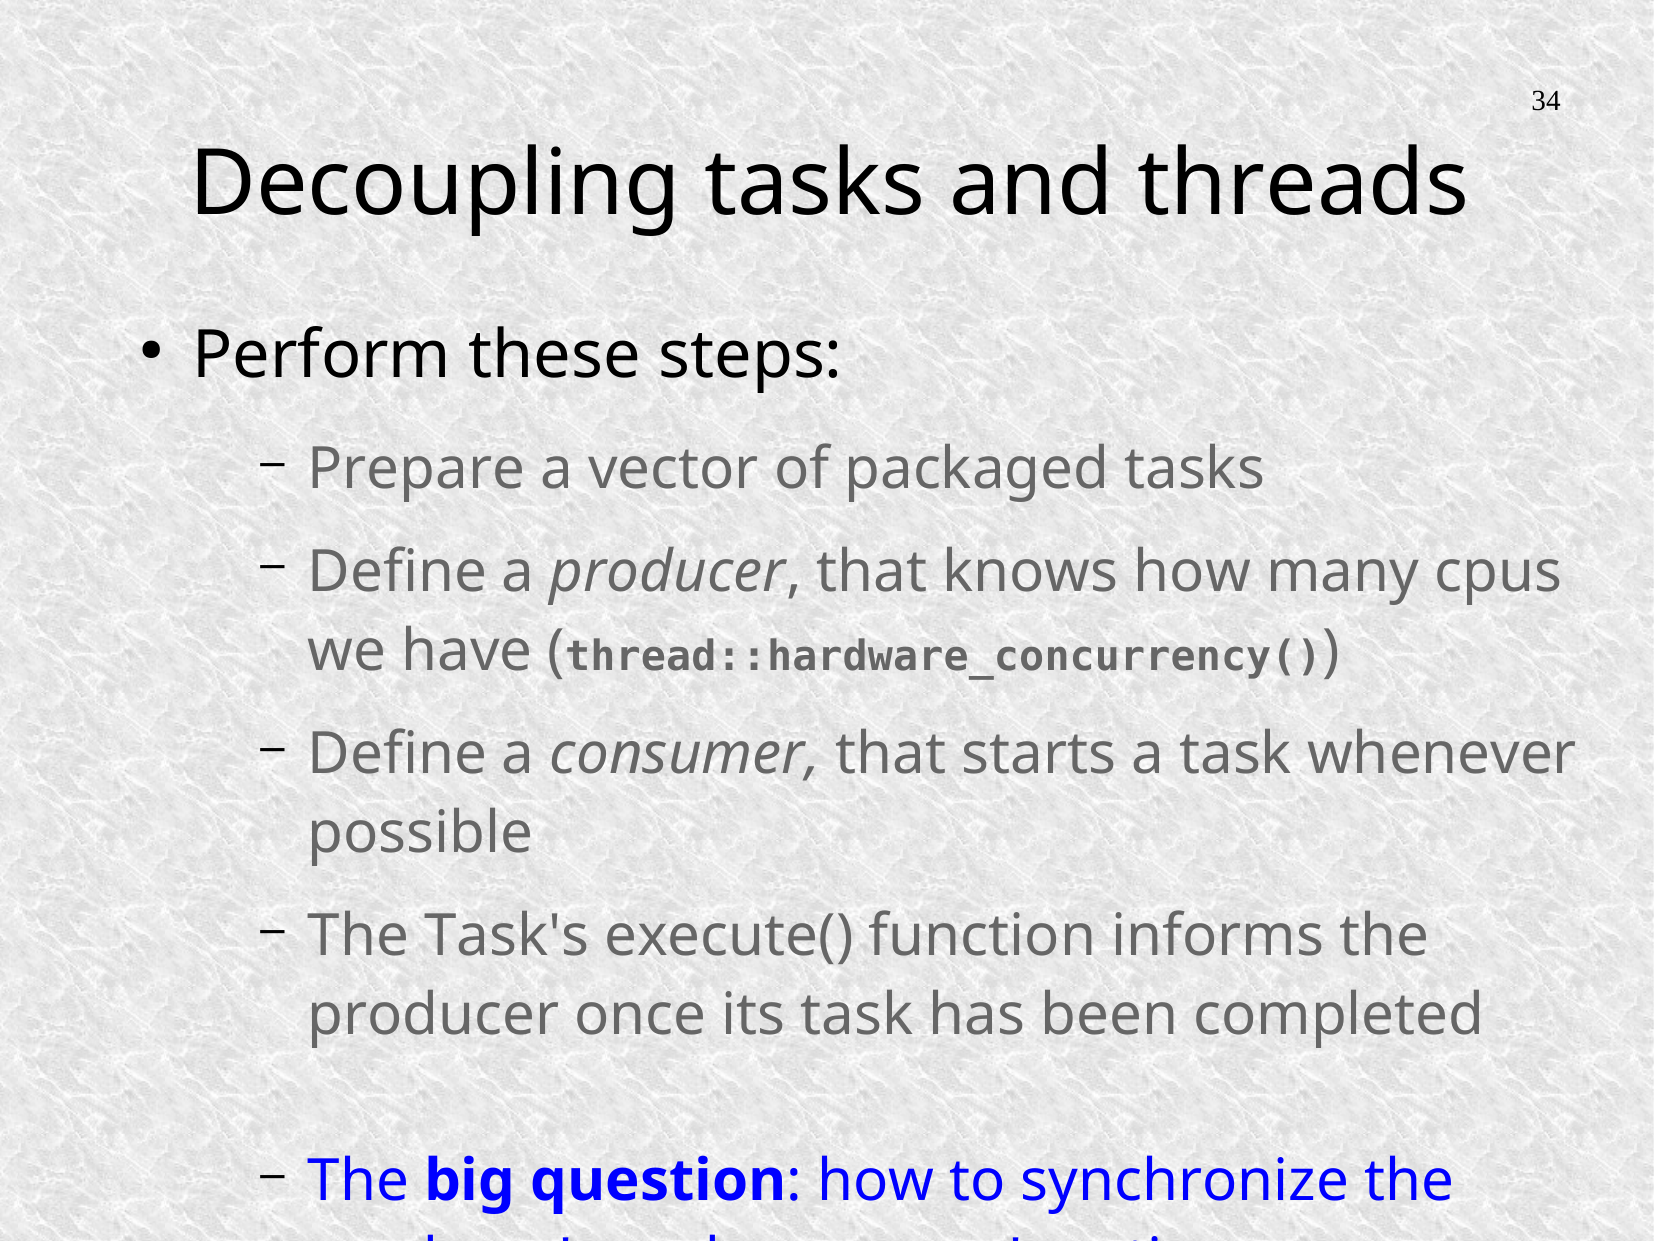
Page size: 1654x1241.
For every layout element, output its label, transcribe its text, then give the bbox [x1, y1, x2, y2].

title Decoupling tasks and threads [123, 73, 1536, 284]
picture [0, 0, 1654, 1241]
list Perform these steps: Prepare a vector of packaged tasks Define a producer, that knows how many cpus we have (thread::hardware_concurrency()) Define a consumer, that starts a task whenever possible The Task's execute() function informs the producer once its task has been completed The big question: how to synchronize the producer's and consumer's actions... [121, 305, 1622, 1199]
